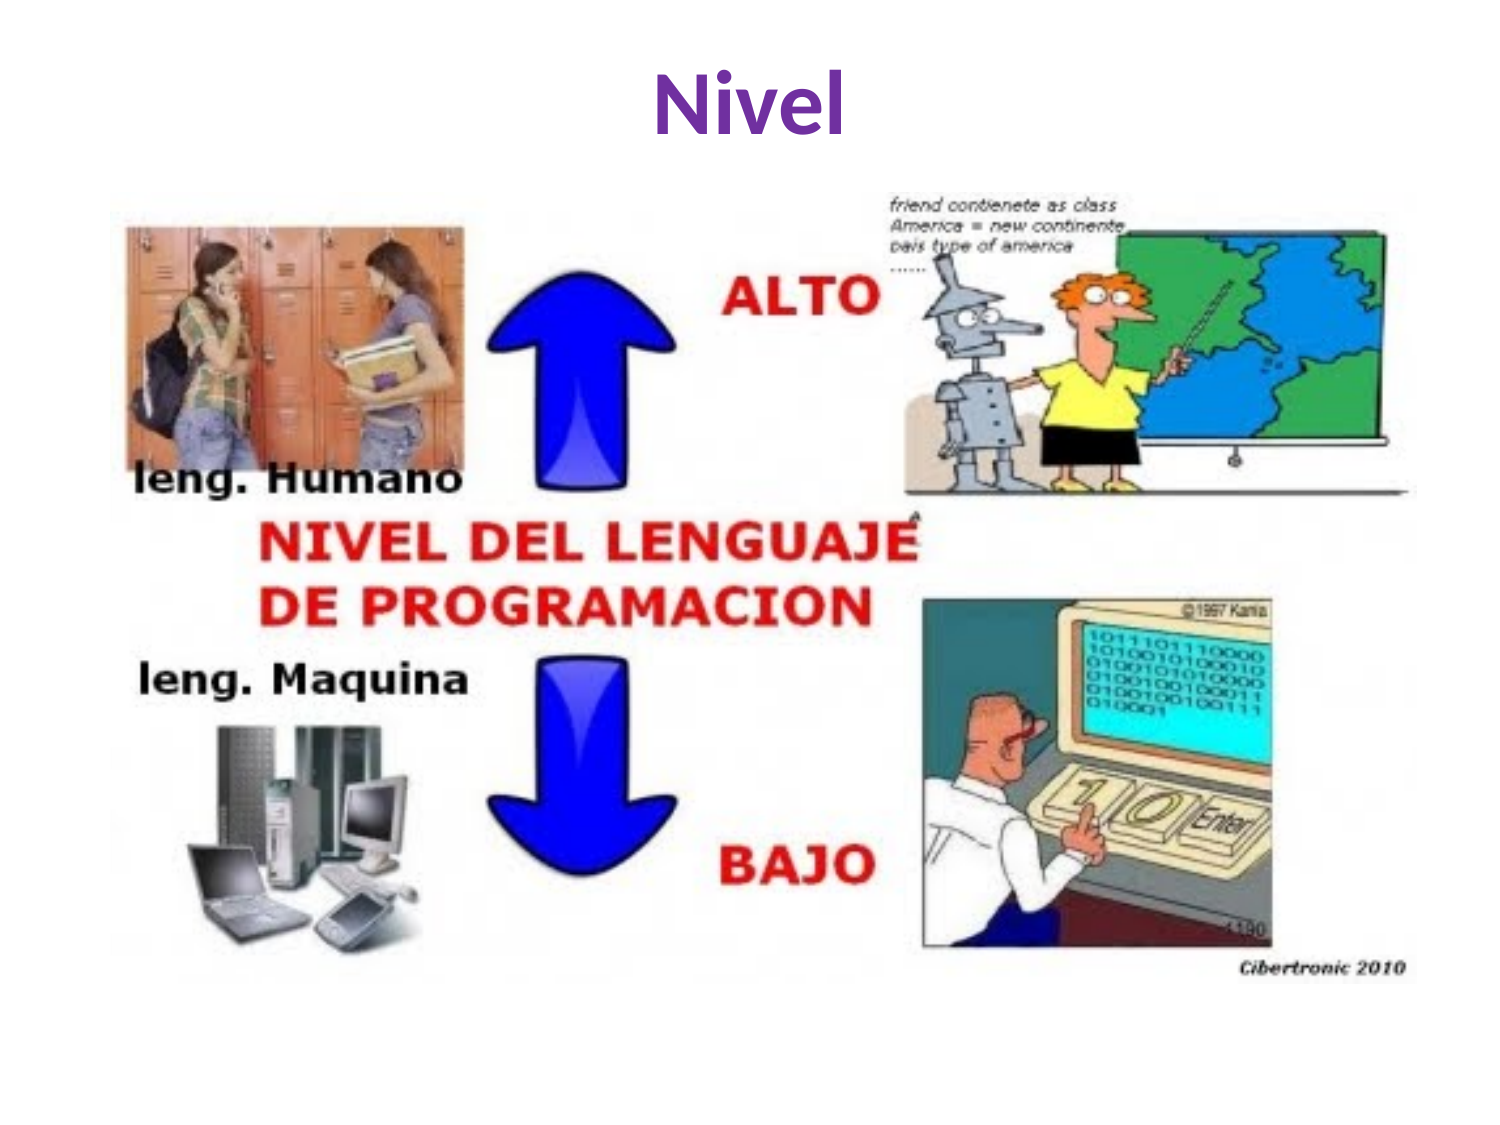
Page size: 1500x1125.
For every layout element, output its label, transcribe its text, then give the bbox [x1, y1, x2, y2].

title Nivel [75, 45, 1425, 150]
picture [110, 192, 1417, 984]
